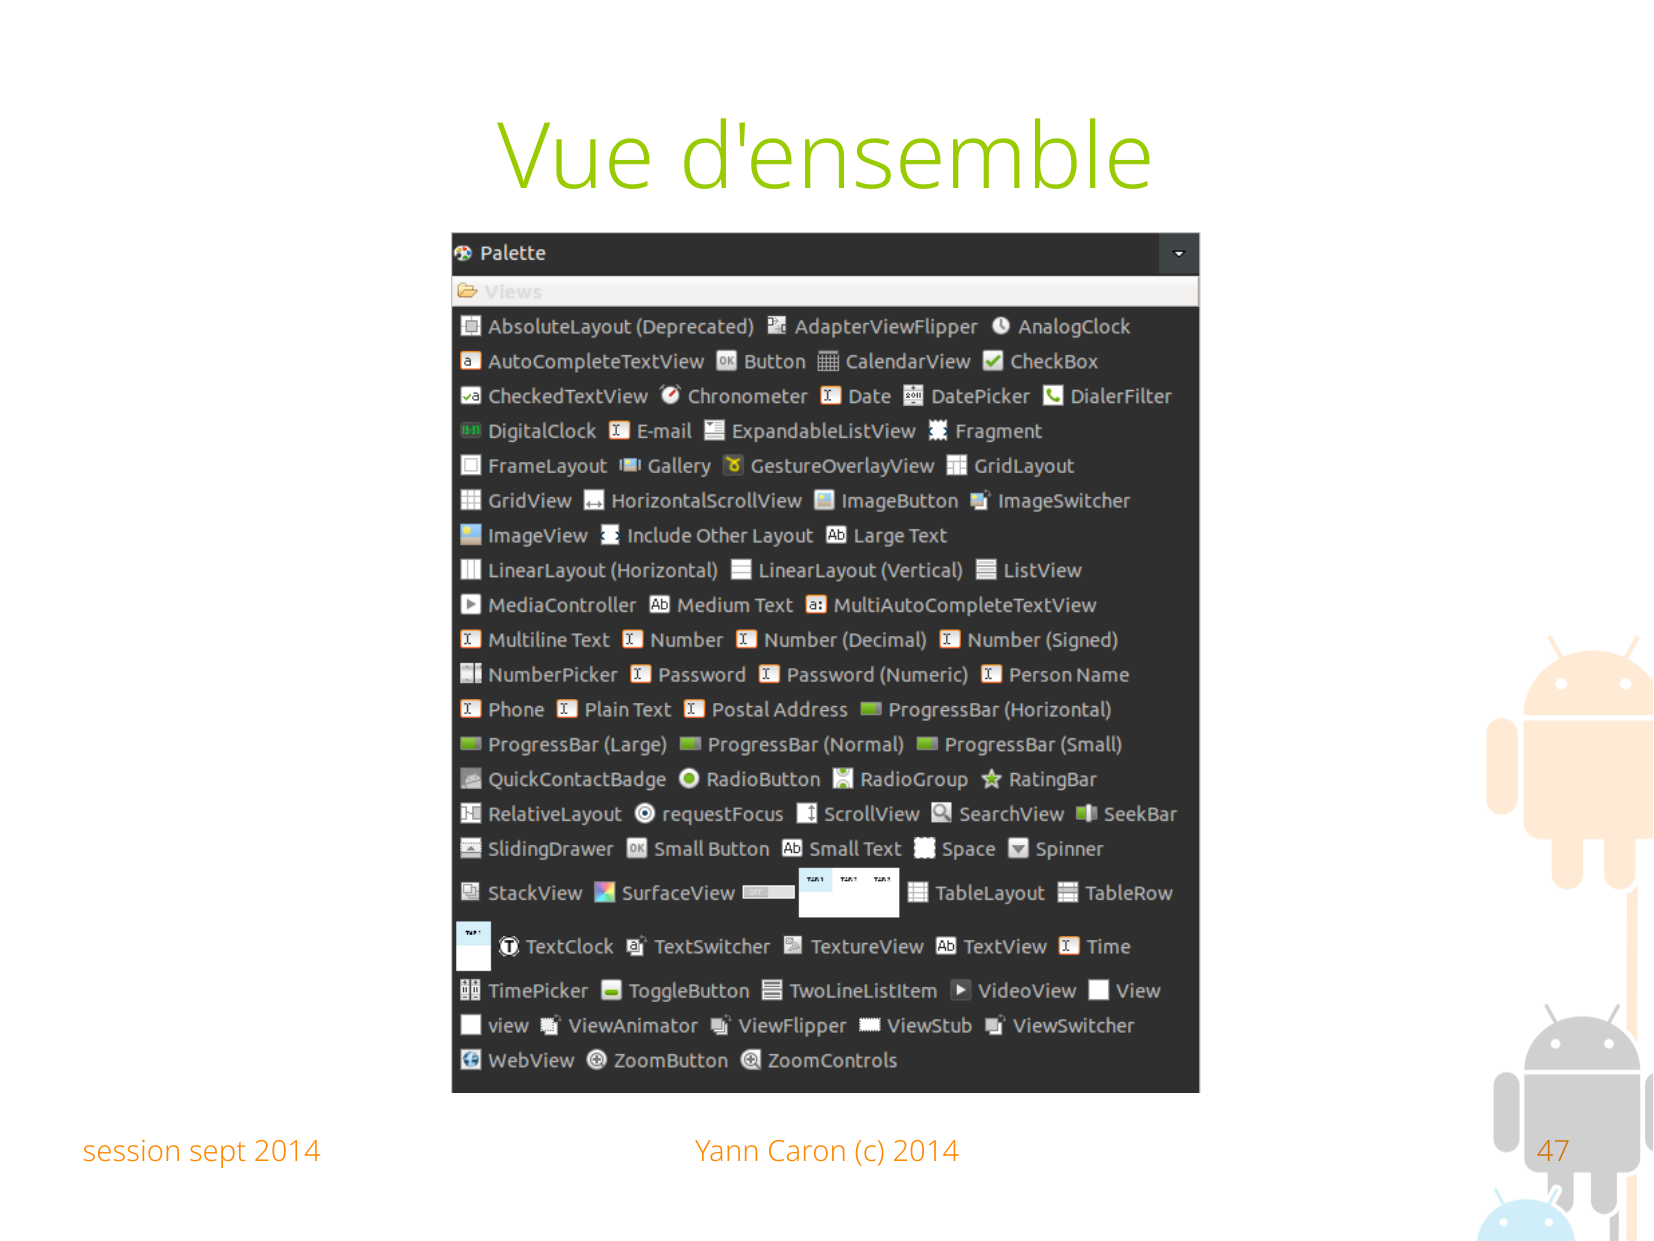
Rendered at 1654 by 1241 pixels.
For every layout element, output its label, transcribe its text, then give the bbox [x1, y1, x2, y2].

picture [240, 232, 1654, 1241]
title Vue d'ensemble [82, 49, 1571, 257]
